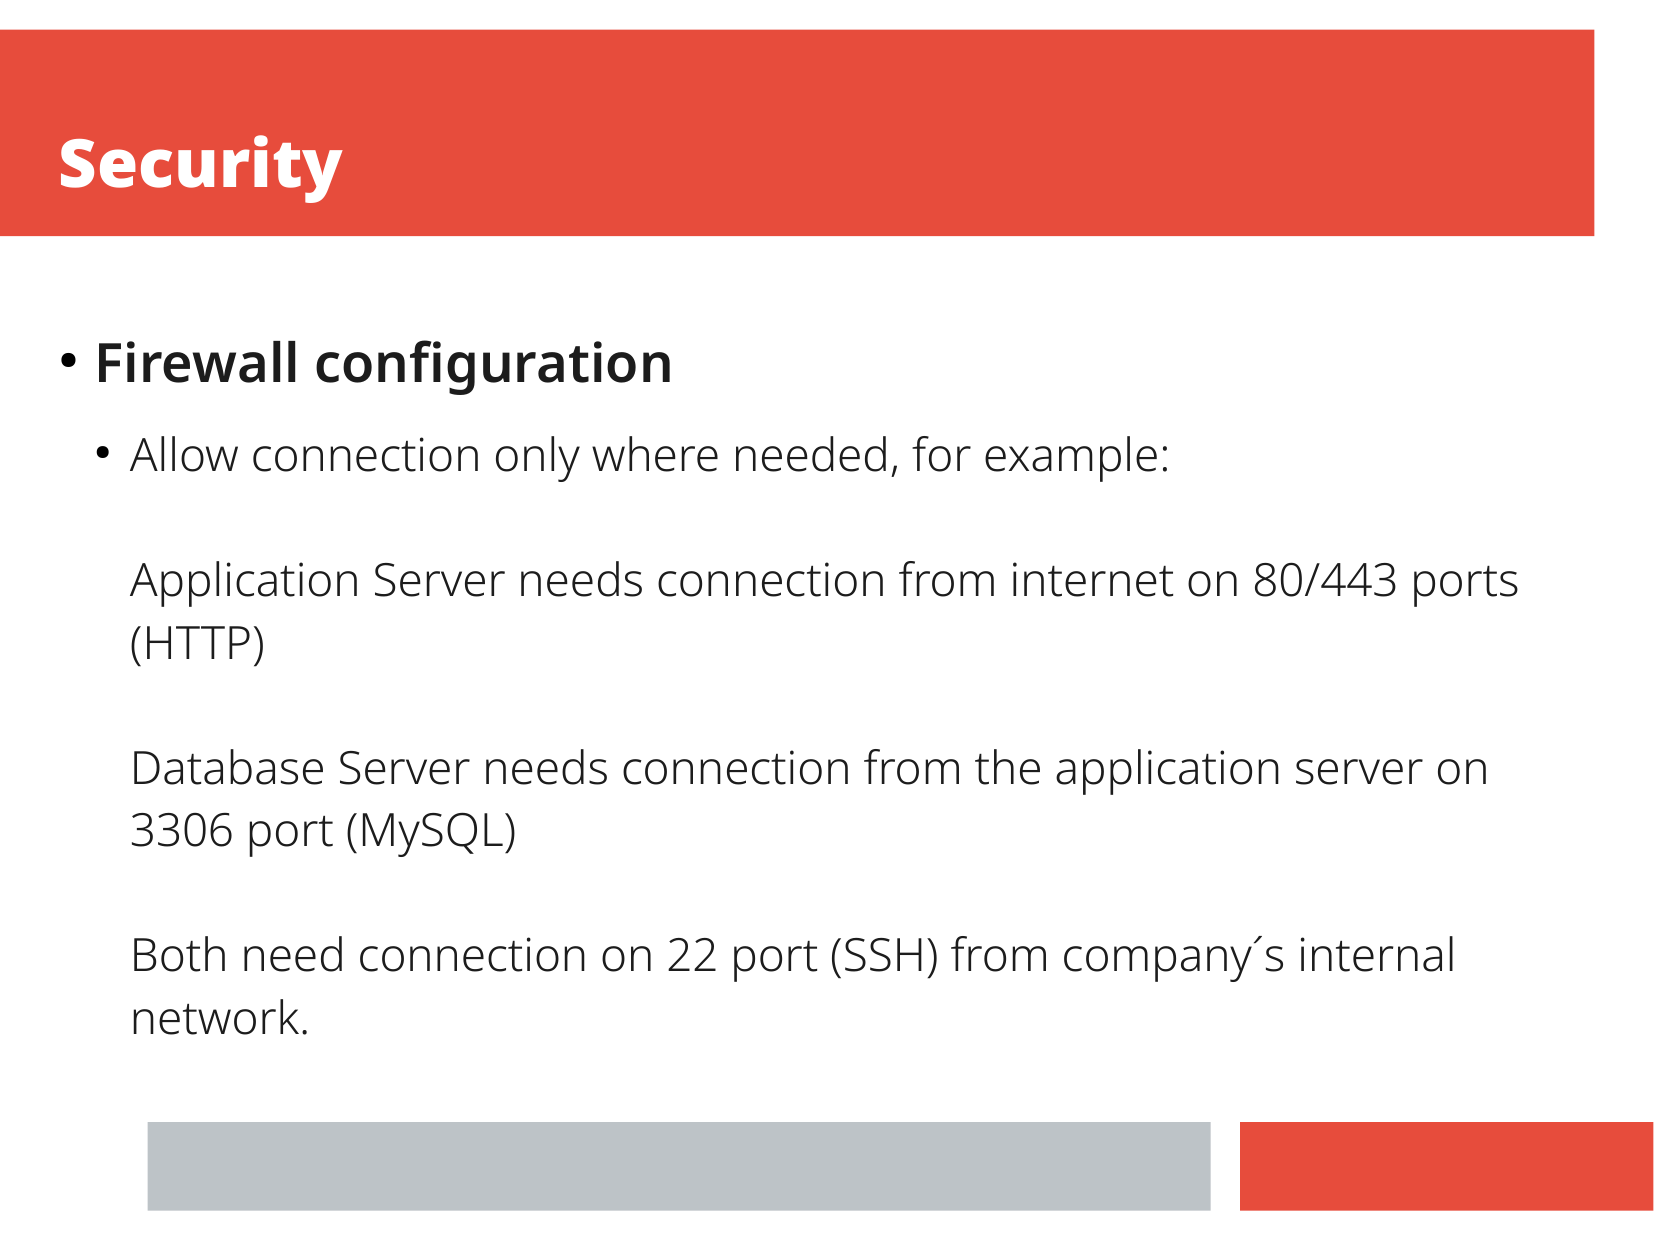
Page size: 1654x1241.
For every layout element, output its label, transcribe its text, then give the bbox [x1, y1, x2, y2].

list Firewall configuration Allow connection only where needed, for example: Application Server needs connection from internet on 80/443 ports (HTTP) Database Server needs connection from the application server on 3306 port (MySQL) Both need connection on 22 port (SSH) from company´s internal network. [59, 324, 1565, 1093]
title Security [59, 59, 1595, 207]
